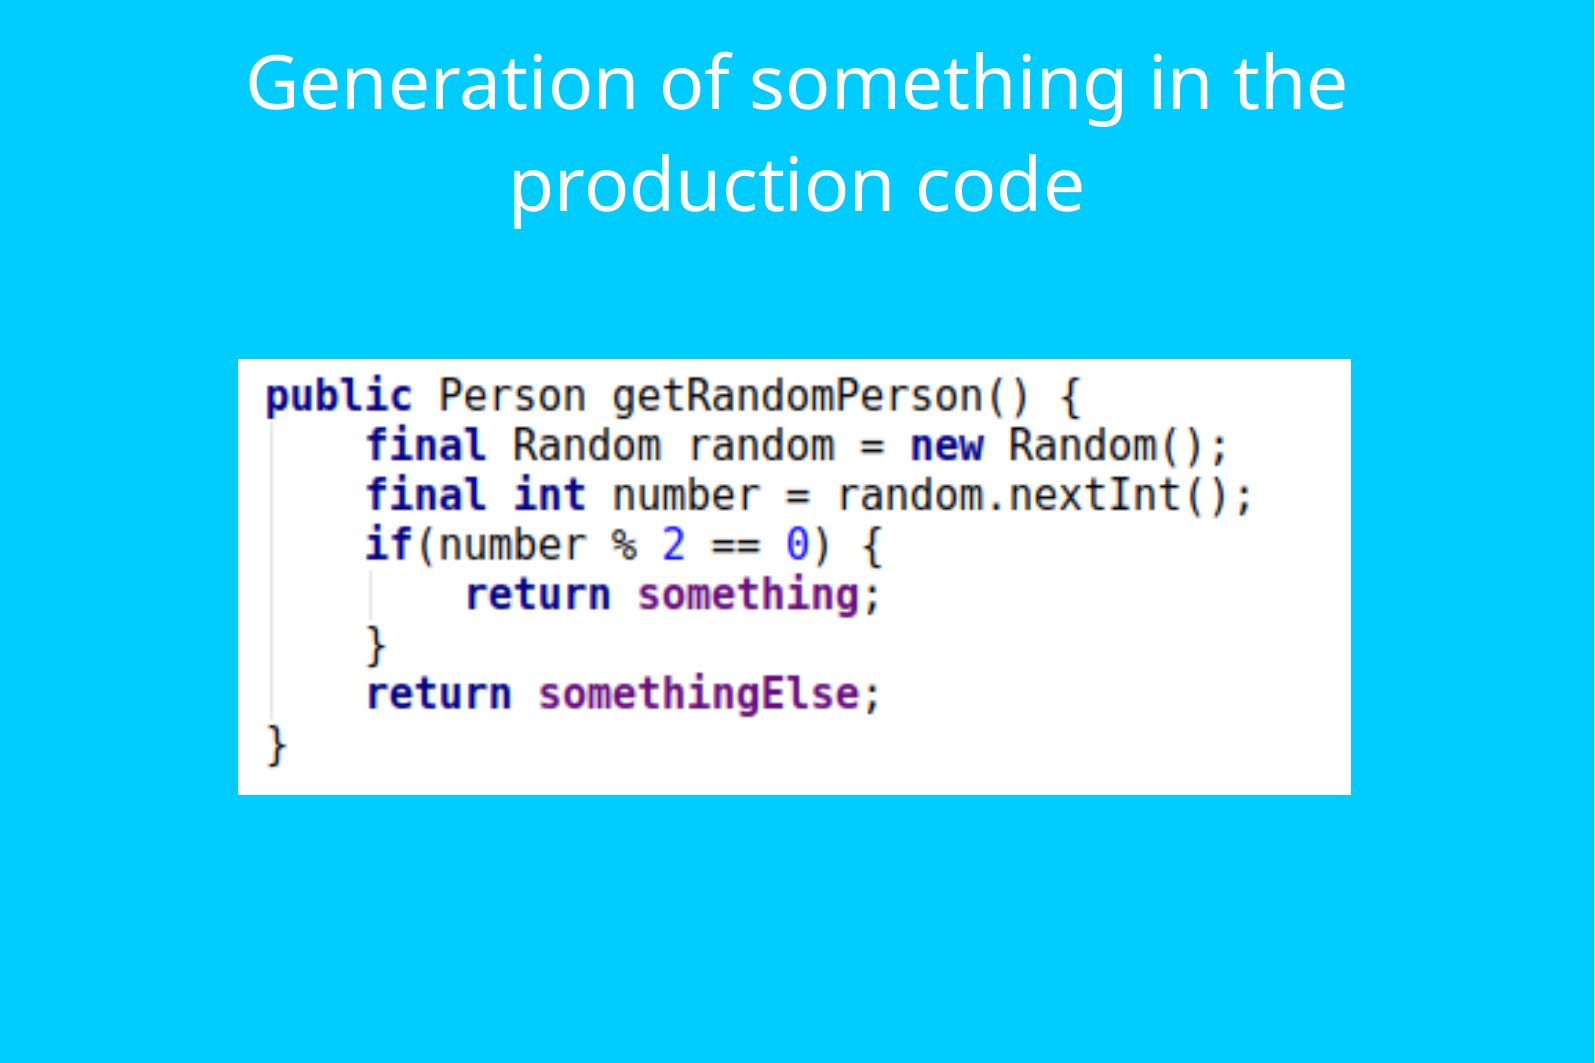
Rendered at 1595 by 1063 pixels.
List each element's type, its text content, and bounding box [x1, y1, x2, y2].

title Generation of something in the production code [79, 42, 1515, 220]
picture [239, 360, 1350, 794]
